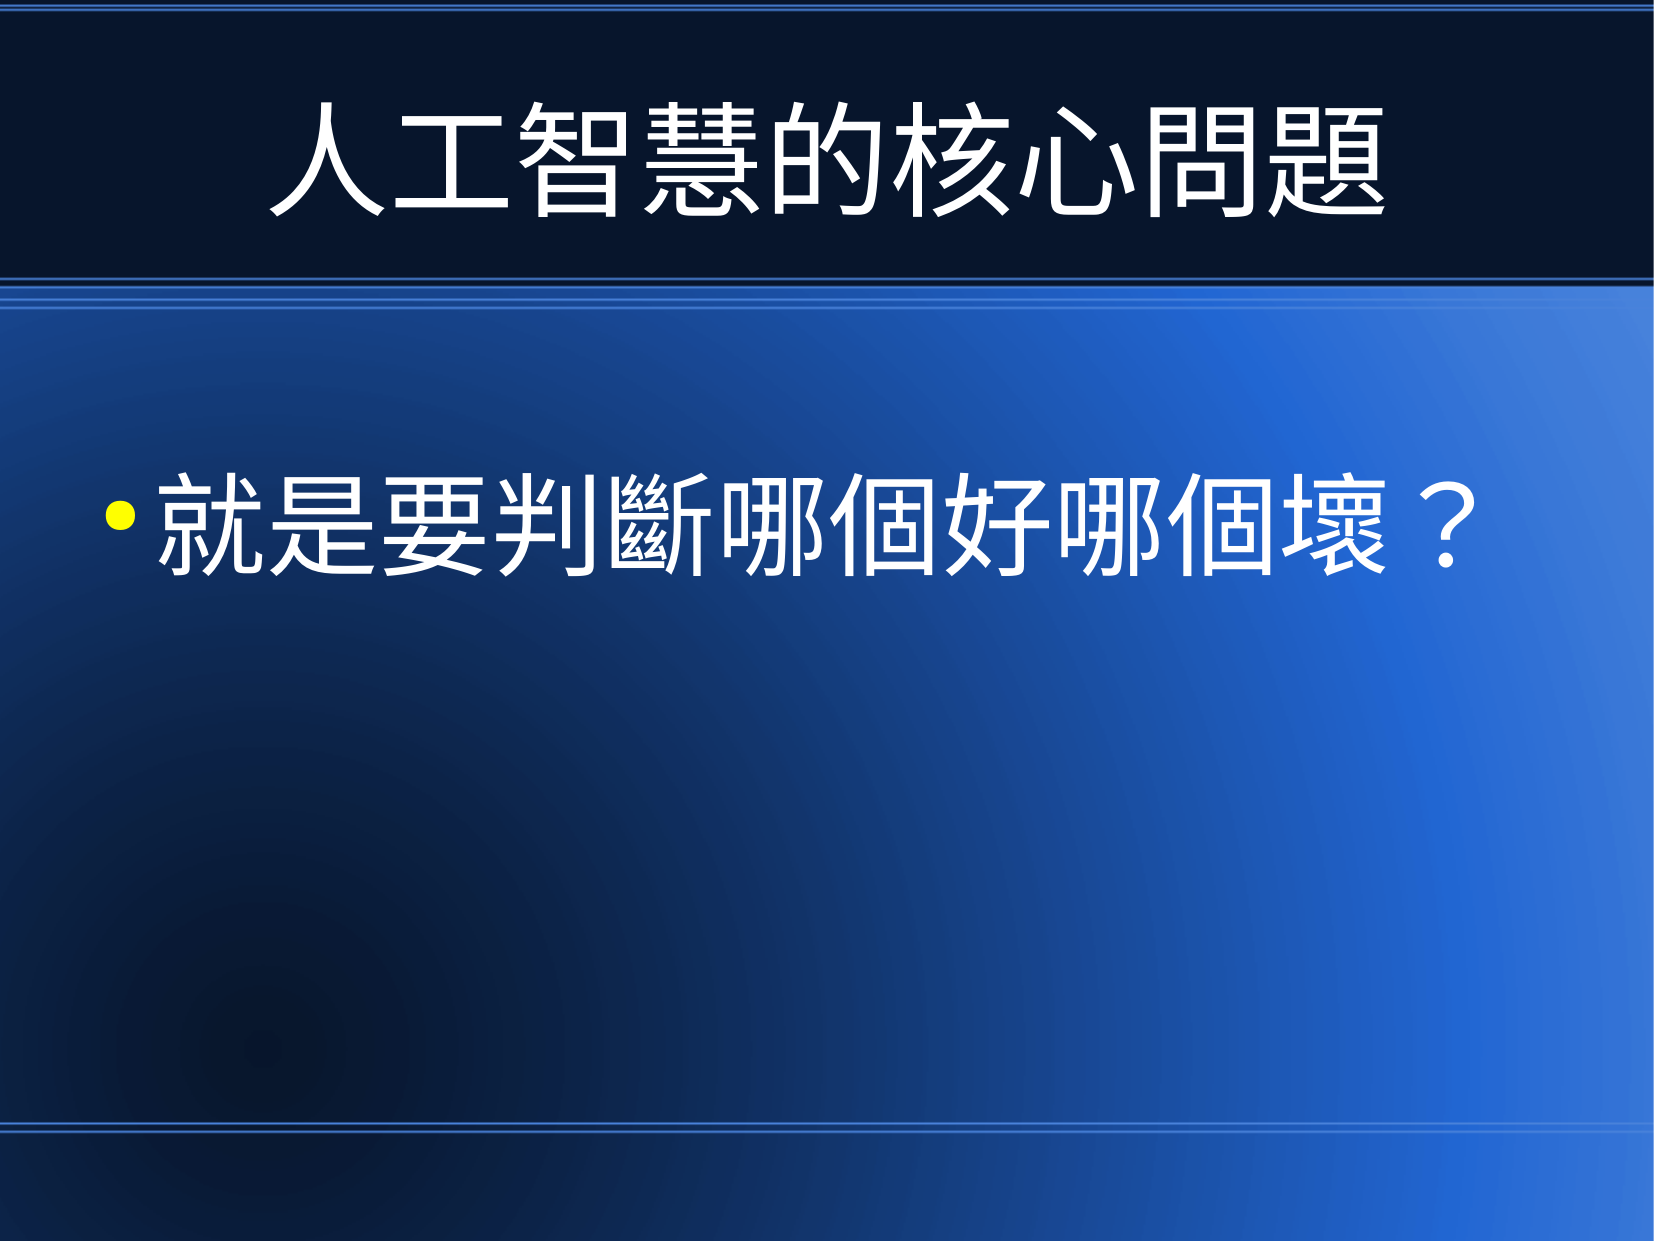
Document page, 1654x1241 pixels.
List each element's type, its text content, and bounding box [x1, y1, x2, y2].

picture [0, 0, 1654, 1241]
title 人工智慧的核心問題 [82, 49, 1571, 257]
list 就是要判斷哪個好哪個壞？ [82, 355, 1571, 1241]
